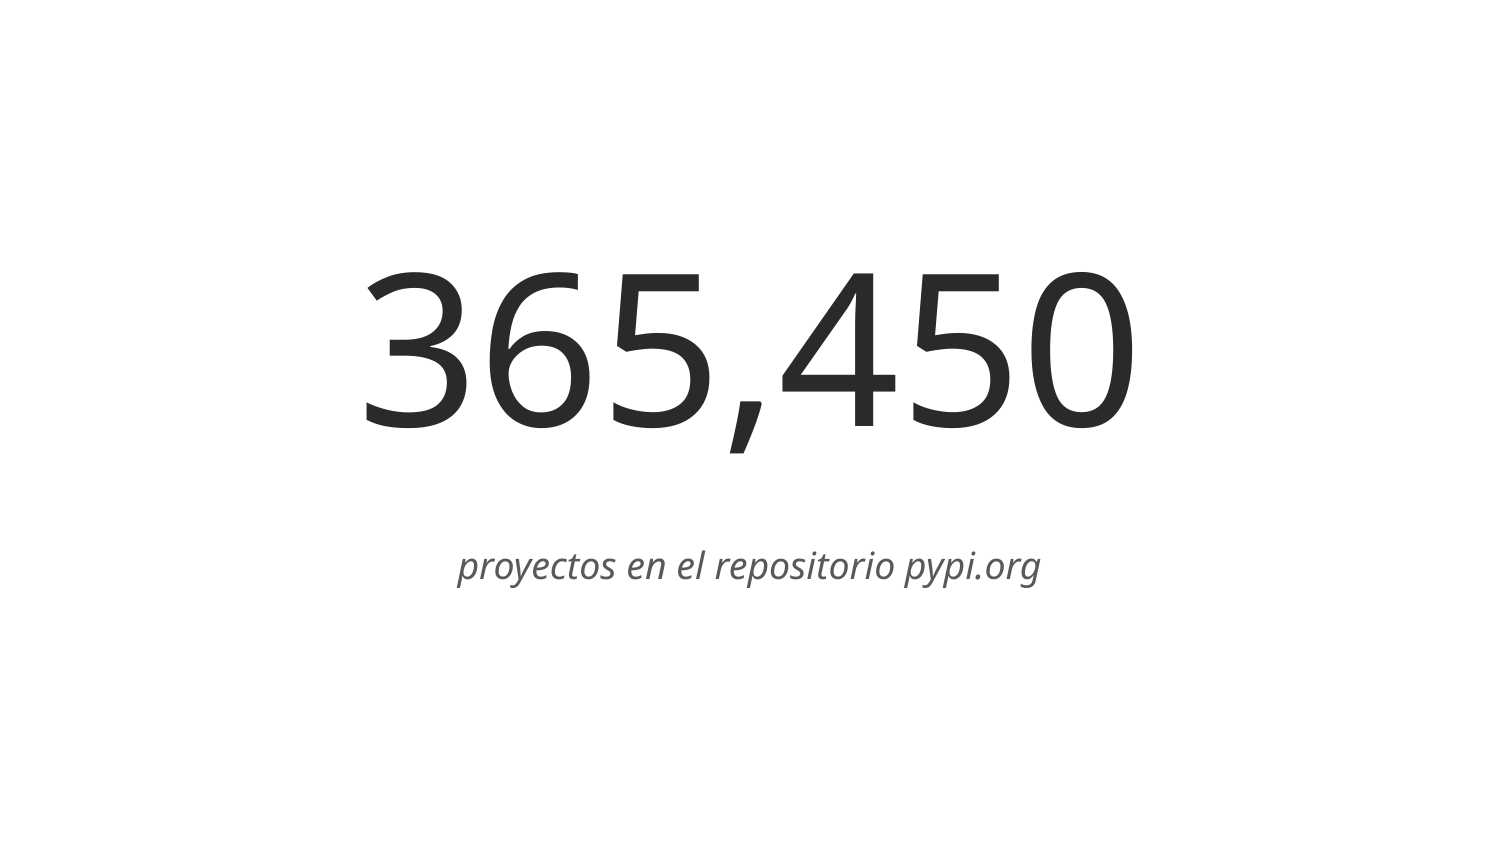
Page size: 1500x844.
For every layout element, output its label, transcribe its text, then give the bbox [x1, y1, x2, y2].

title 365,450 [51, 181, 1449, 504]
list proyectos en el repositorio pypi.org [51, 517, 1449, 731]
